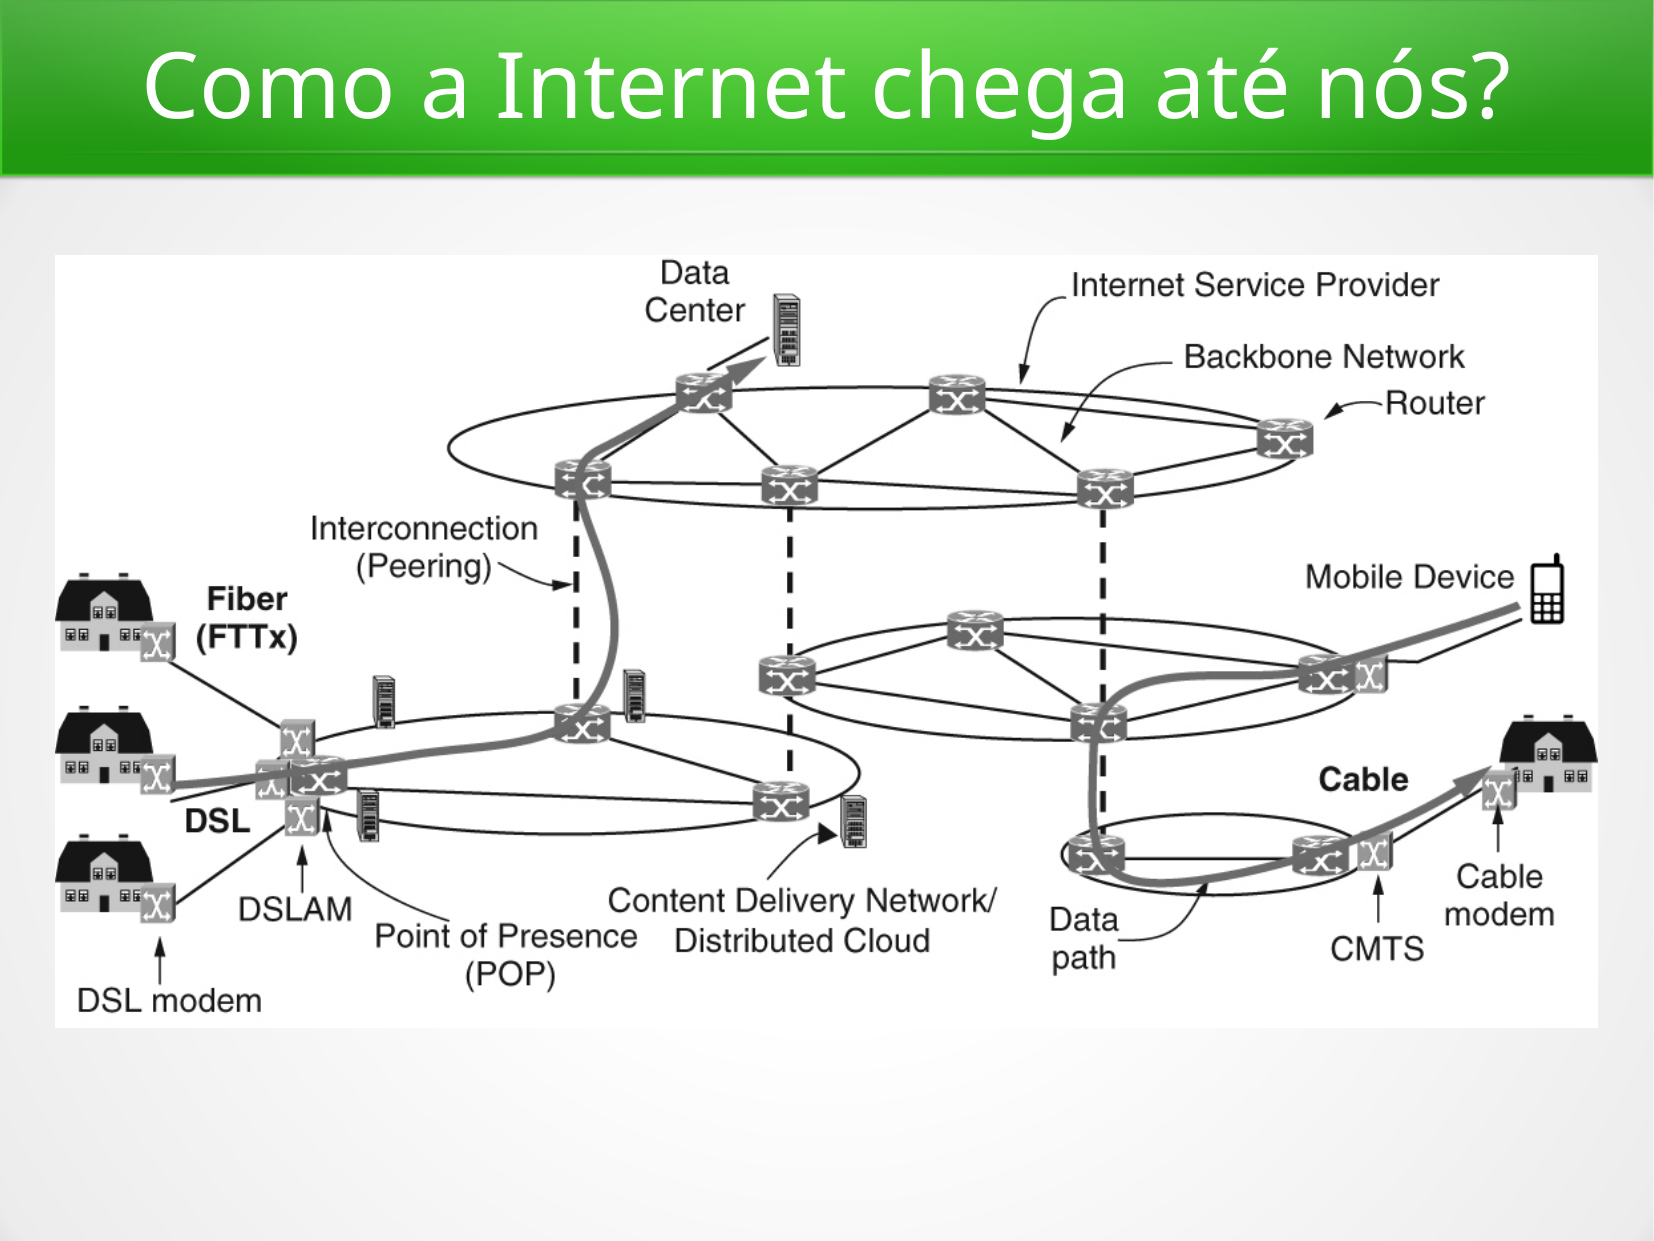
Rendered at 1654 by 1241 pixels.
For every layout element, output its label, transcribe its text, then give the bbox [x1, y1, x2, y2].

picture [0, 0, 1654, 1241]
title Como a Internet chega até nós? [82, 11, 1571, 154]
